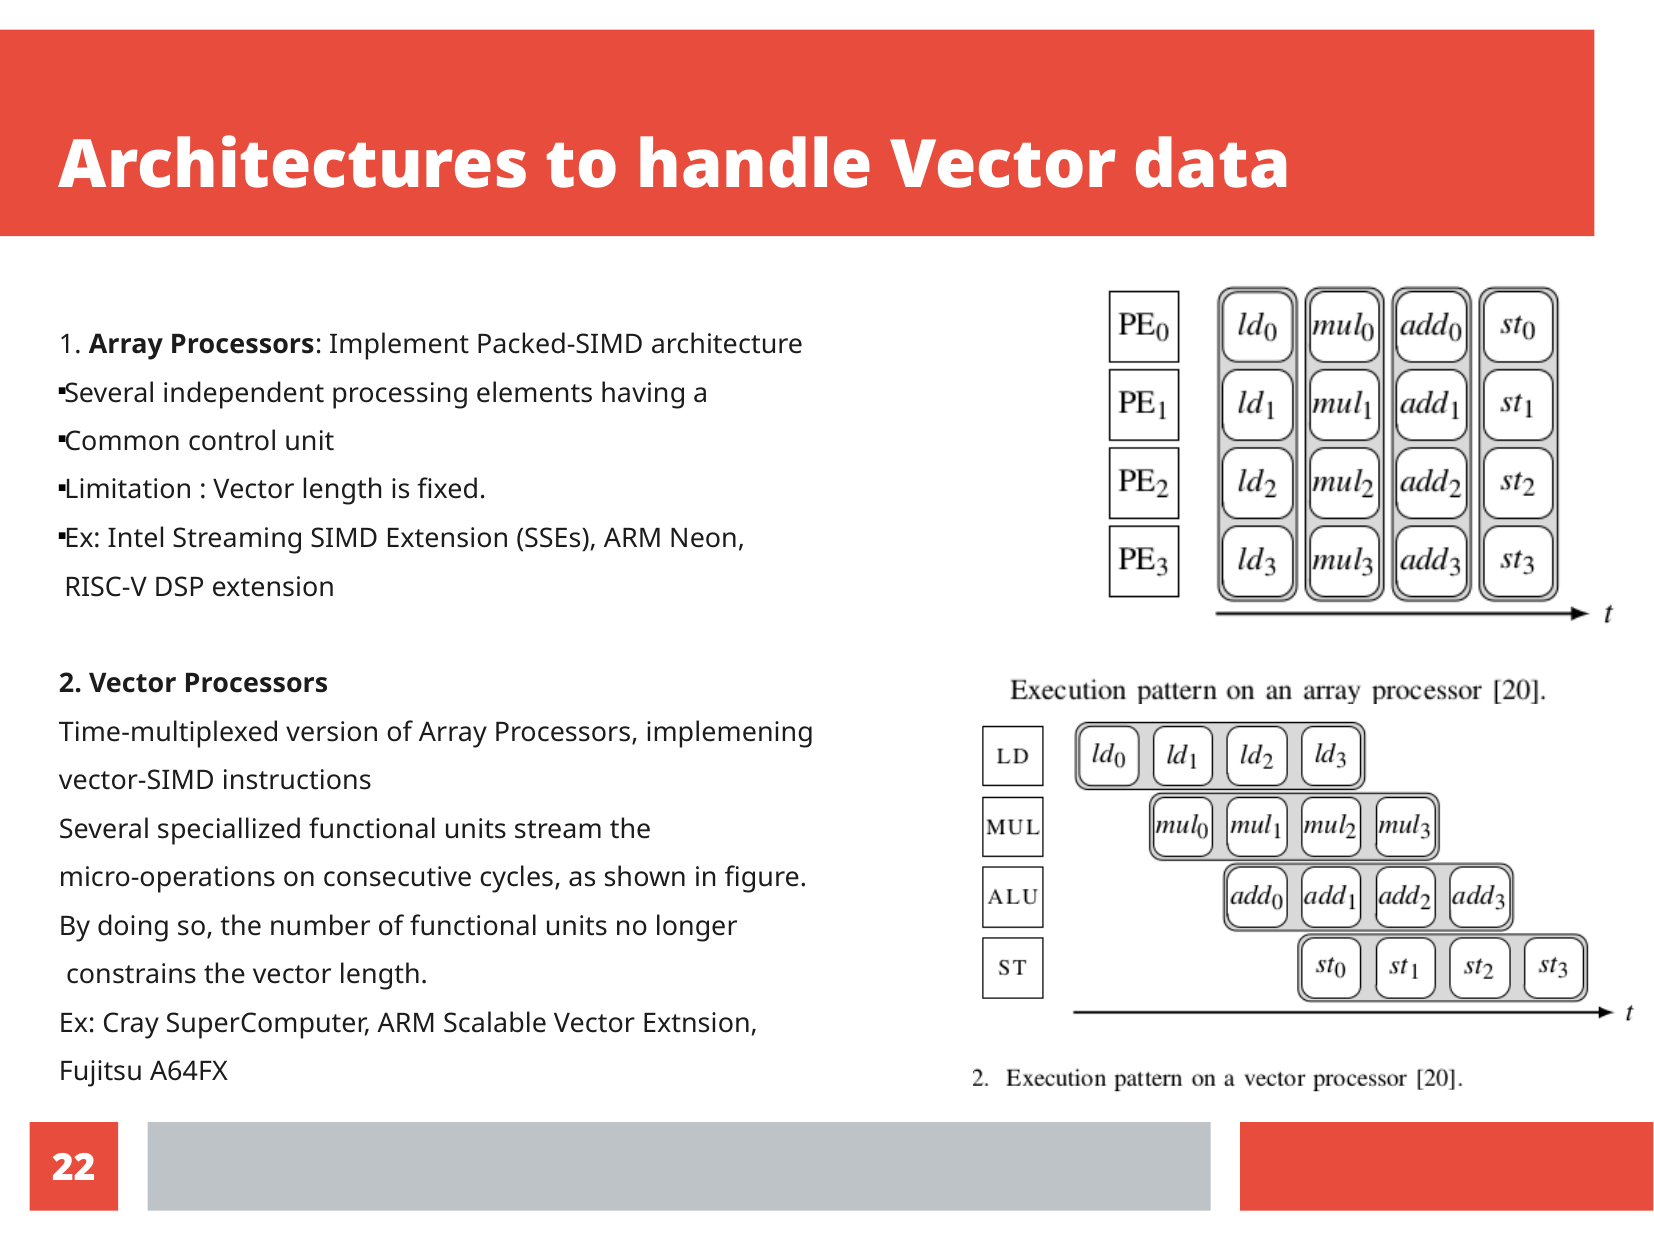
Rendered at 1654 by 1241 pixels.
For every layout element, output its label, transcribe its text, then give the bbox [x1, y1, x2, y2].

title Architectures to handle Vector data [59, 59, 1595, 207]
picture [973, 714, 1654, 1094]
list 1. Array Processors: Implement Packed-SIMD architecture Several independent processing elements having a Common control unit Limitation : Vector length is fixed. Ex: Intel Streaming SIMD Extension (SSEs), ARM Neon, RISC-V DSP extension 2. Vector Processors Time-multiplexed version of Array Processors, implemening vector-SIMD instructions Several speciallized functional units stream the micro-operations on consecutive cycles, as shown in figure. By doing so, the number of functional units no longer constrains the vector length. Ex: Cray SuperComputer, ARM Scalable Vector Extnsion, Fujitsu A64FX [59, 324, 1565, 1093]
picture [1009, 277, 1651, 705]
